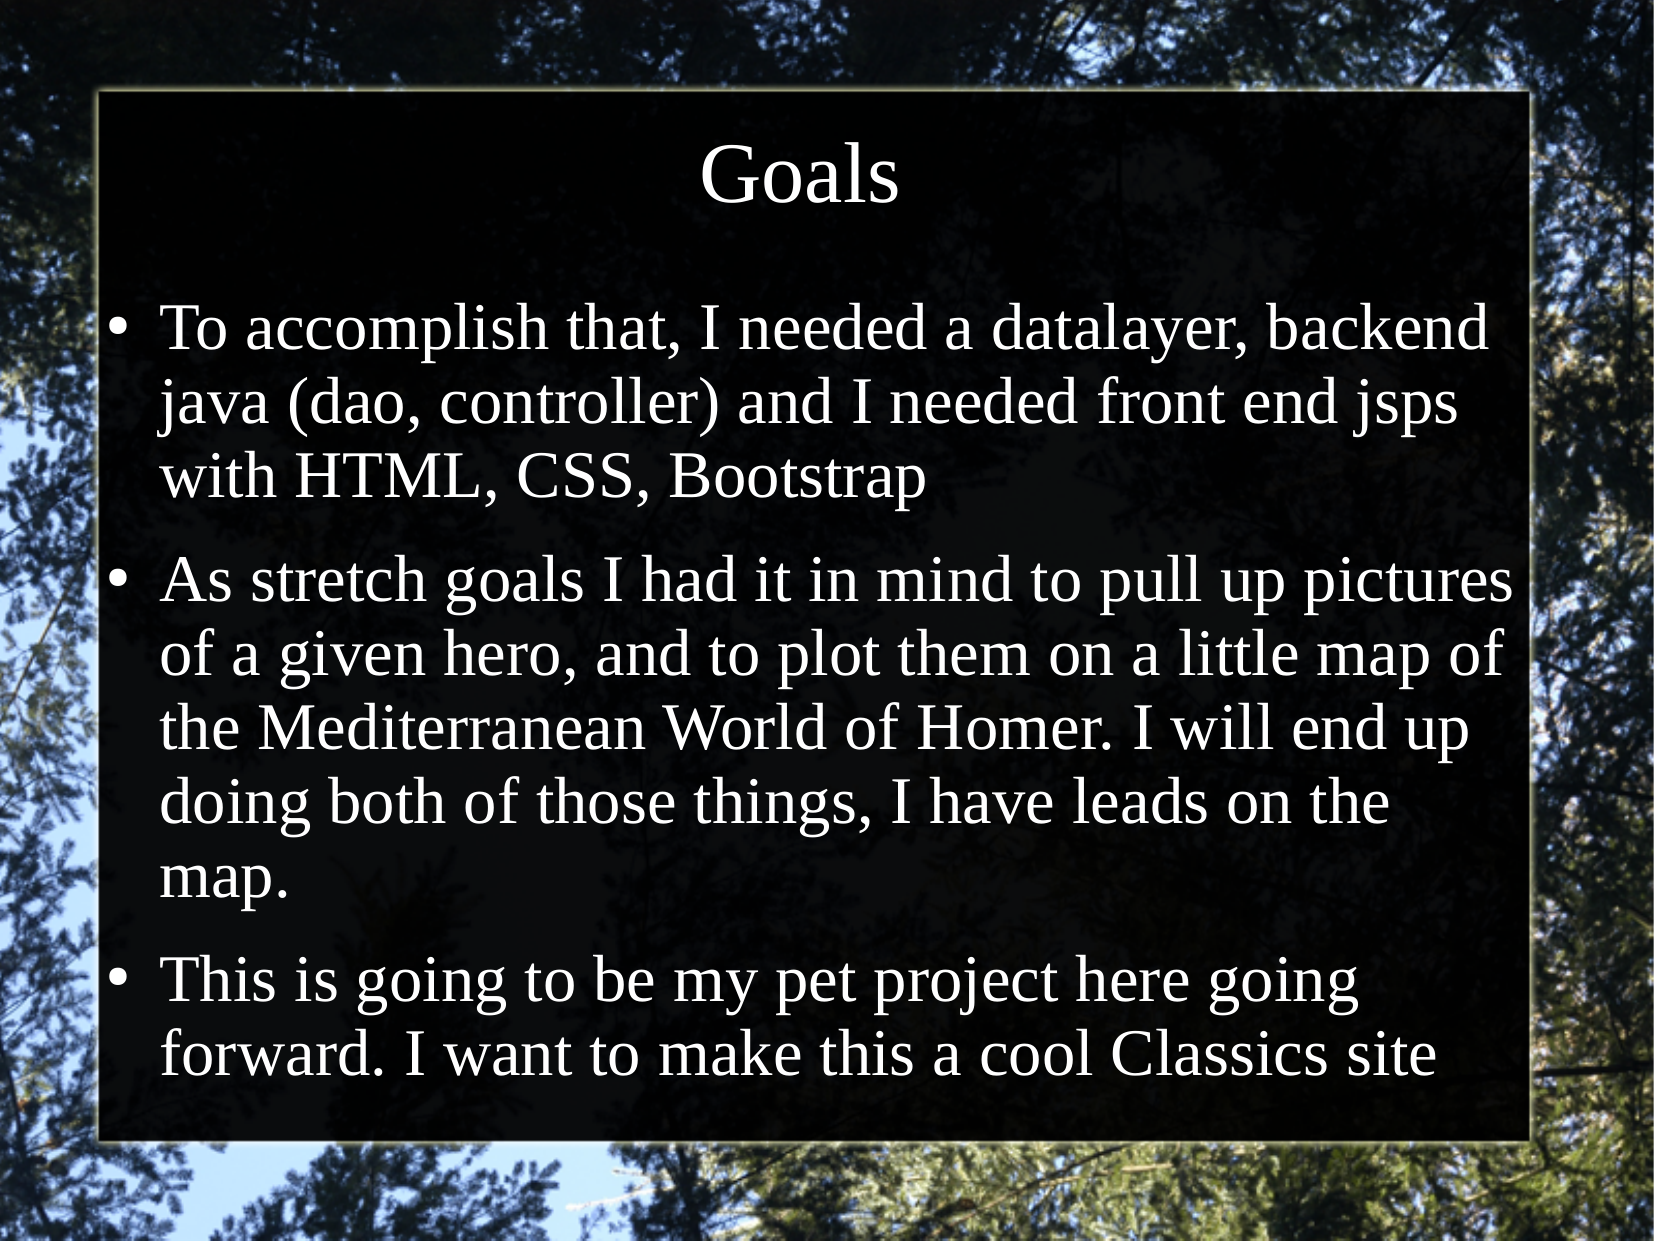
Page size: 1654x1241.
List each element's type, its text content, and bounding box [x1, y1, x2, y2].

title Goals [88, 88, 1536, 257]
picture [0, 0, 1654, 1241]
list To accomplish that, I needed a datalayer, backend java (dao, controller) and I needed front end jsps with HTML, CSS, Bootstrap As stretch goals I had it in mind to pull up pictures of a given hero, and to plot them on a little map of the Mediterranean World of Homer. I will end up doing both of those things, I have leads on the map. This is going to be my pet project here going forward. I want to make this a cool Classics site [88, 290, 1536, 1123]
